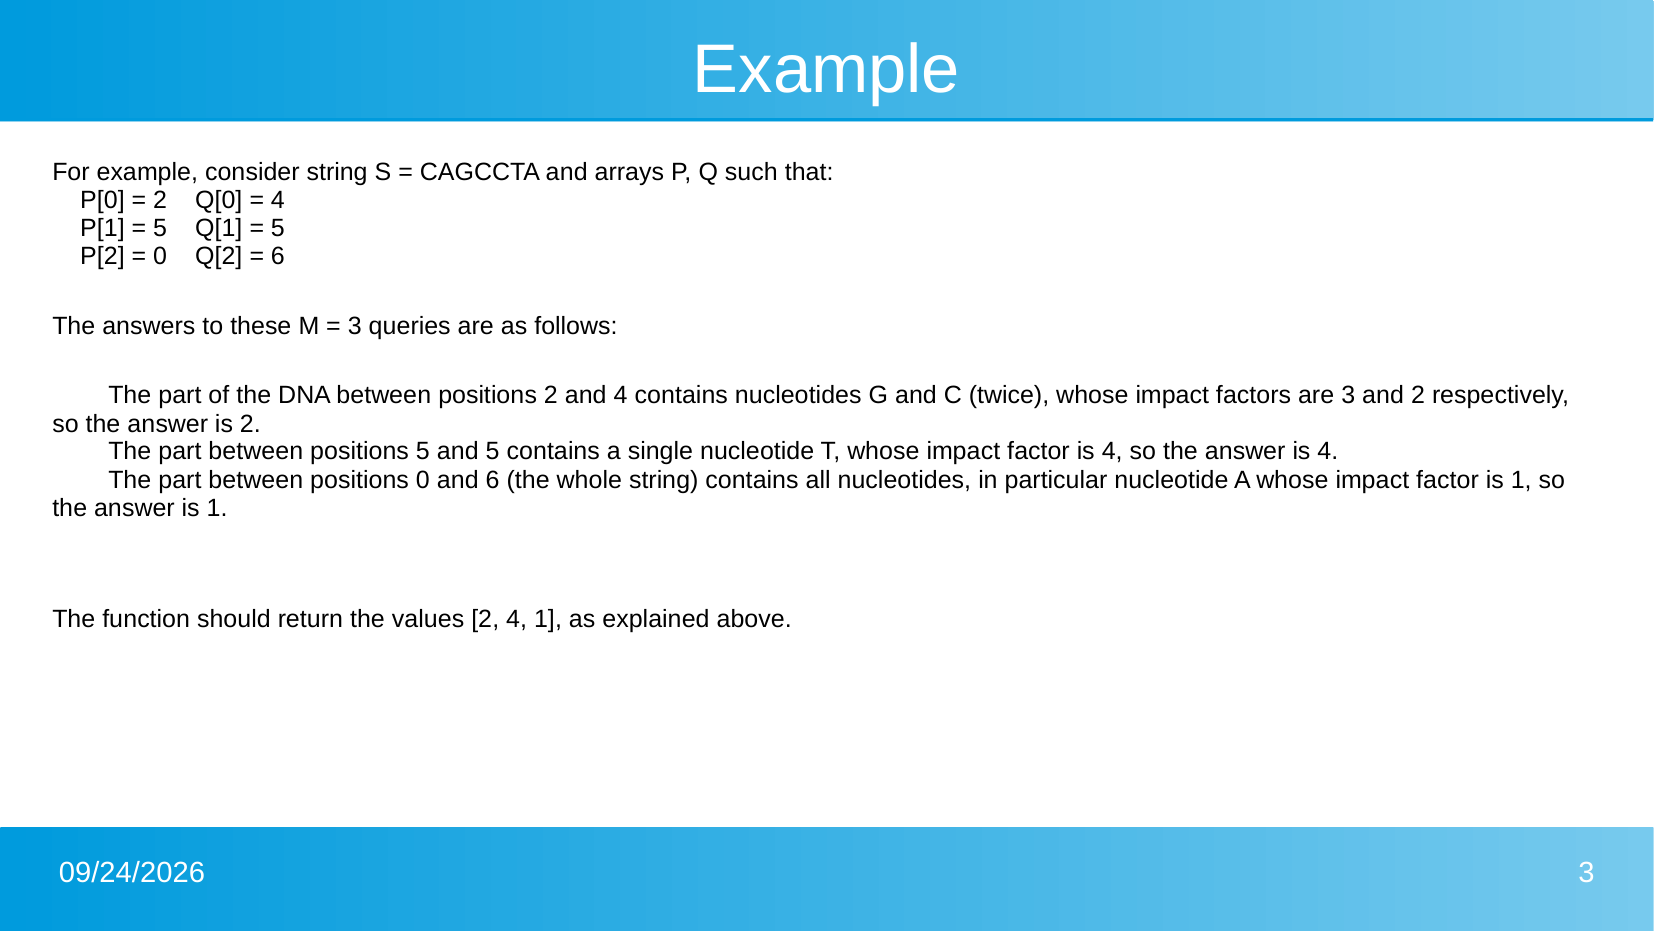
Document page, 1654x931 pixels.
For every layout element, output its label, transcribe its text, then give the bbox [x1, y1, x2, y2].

text_box For example, consider string S = CAGCCTA and arrays P, Q such that: P[0] = 2 Q[0] = 4 P[1] = 5 Q[1] = 5 P[2] = 0 Q[2] = 6 The answers to these M = 3 queries are as follows: The part of the DNA between positions 2 and 4 contains nucleotides G and C (twice), whose impact factors are 3 and 2 respectively, so the answer is 2. The part between positions 5 and 5 contains a single nucleotide T, whose impact factor is 4, so the answer is 4. The part between positions 0 and 6 (the whole string) contains all nucleotides, in particular nucleotide A whose impact factor is 1, so the answer is 1. The function should return the values [2, 4, 1], as explained above. [37, 150, 1613, 683]
title Example [59, 29, 1595, 108]
